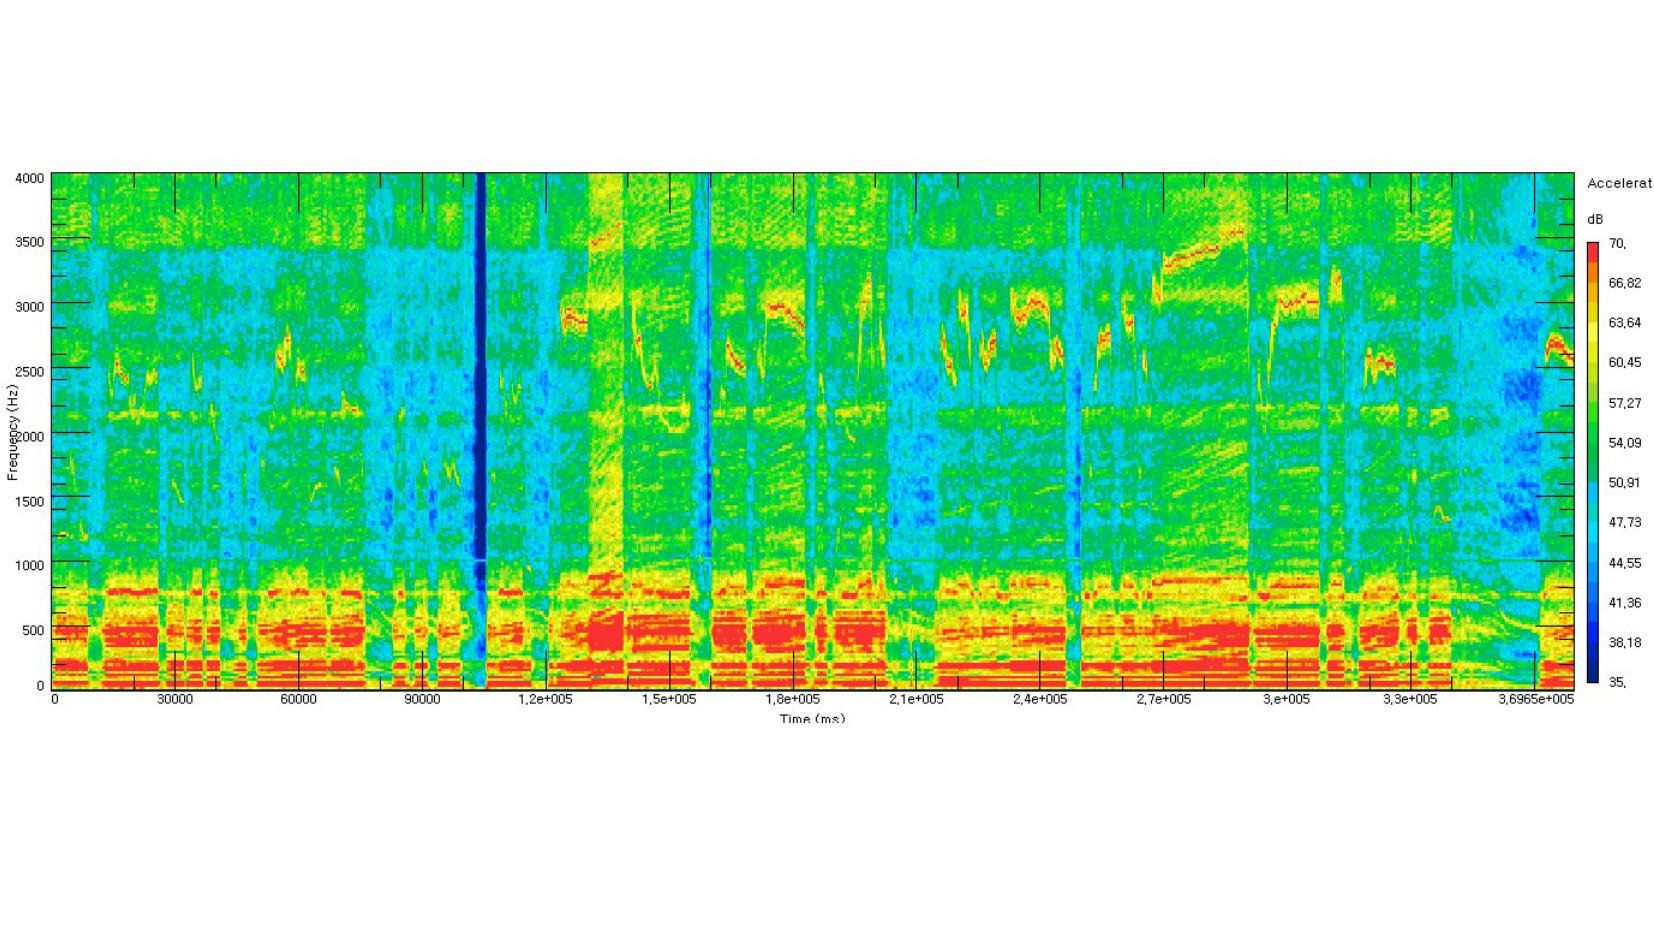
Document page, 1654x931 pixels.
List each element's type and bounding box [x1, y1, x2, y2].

picture [0, 159, 1653, 723]
